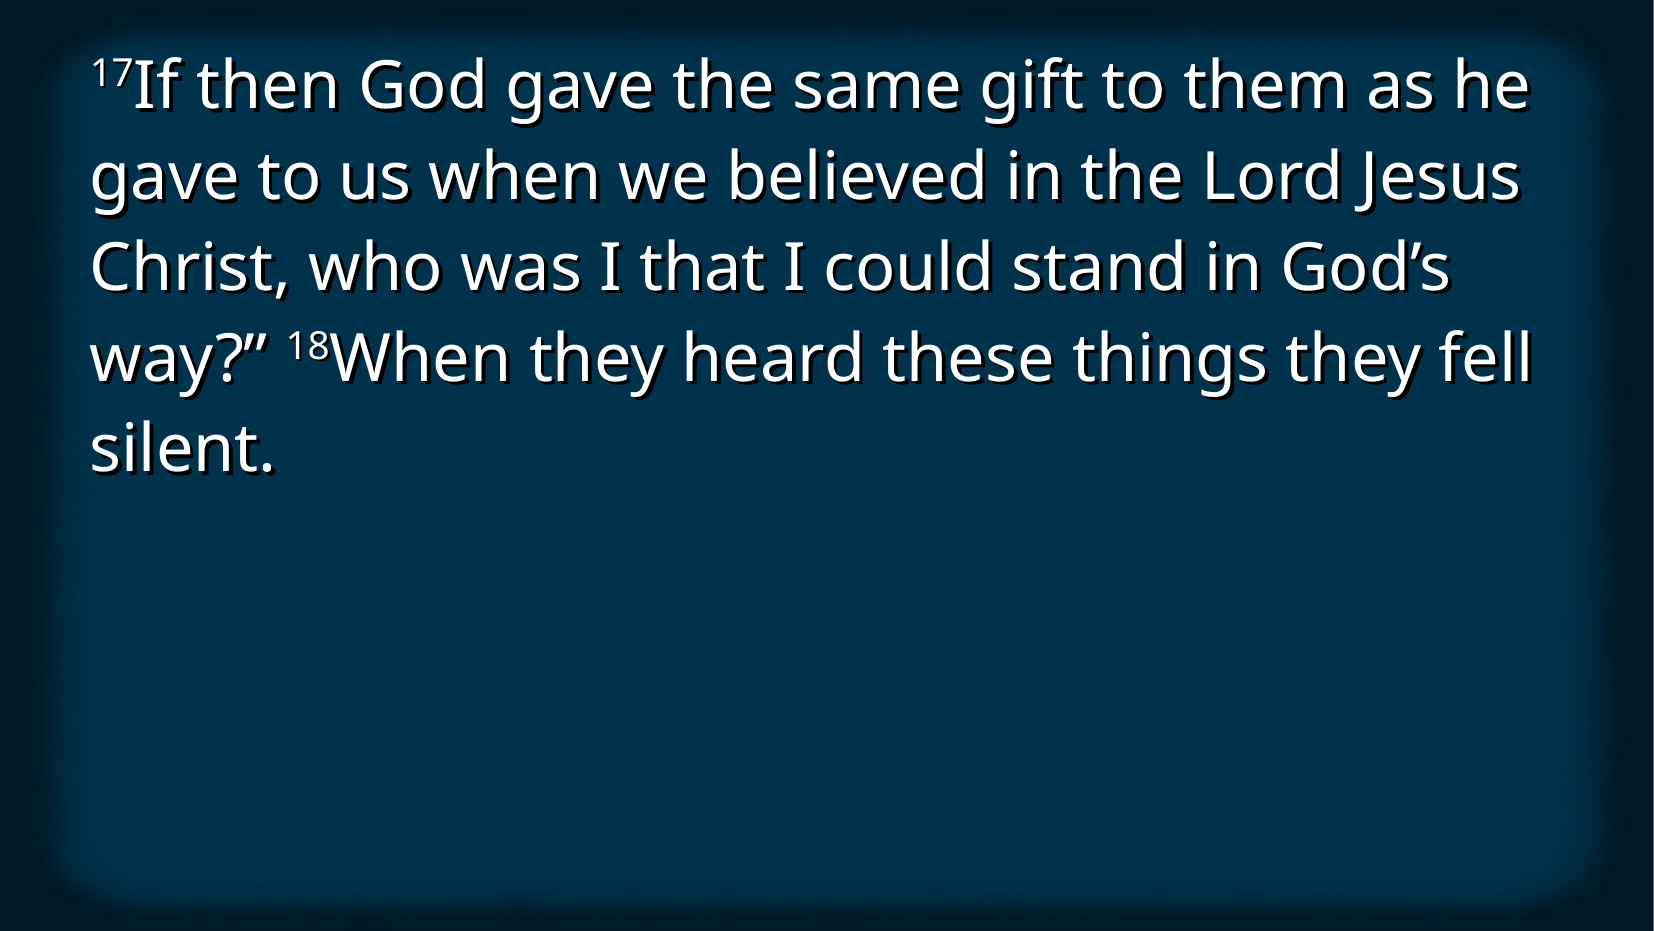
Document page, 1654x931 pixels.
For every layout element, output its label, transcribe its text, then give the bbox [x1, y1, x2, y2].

text_box 17If then God gave the same gift to them as he gave to us when we believed in the Lord Jesus Christ, who was I that I could stand in God’s way?” 18When they heard these things they fell silent. [75, 30, 1576, 400]
picture [0, 0, 1654, 931]
